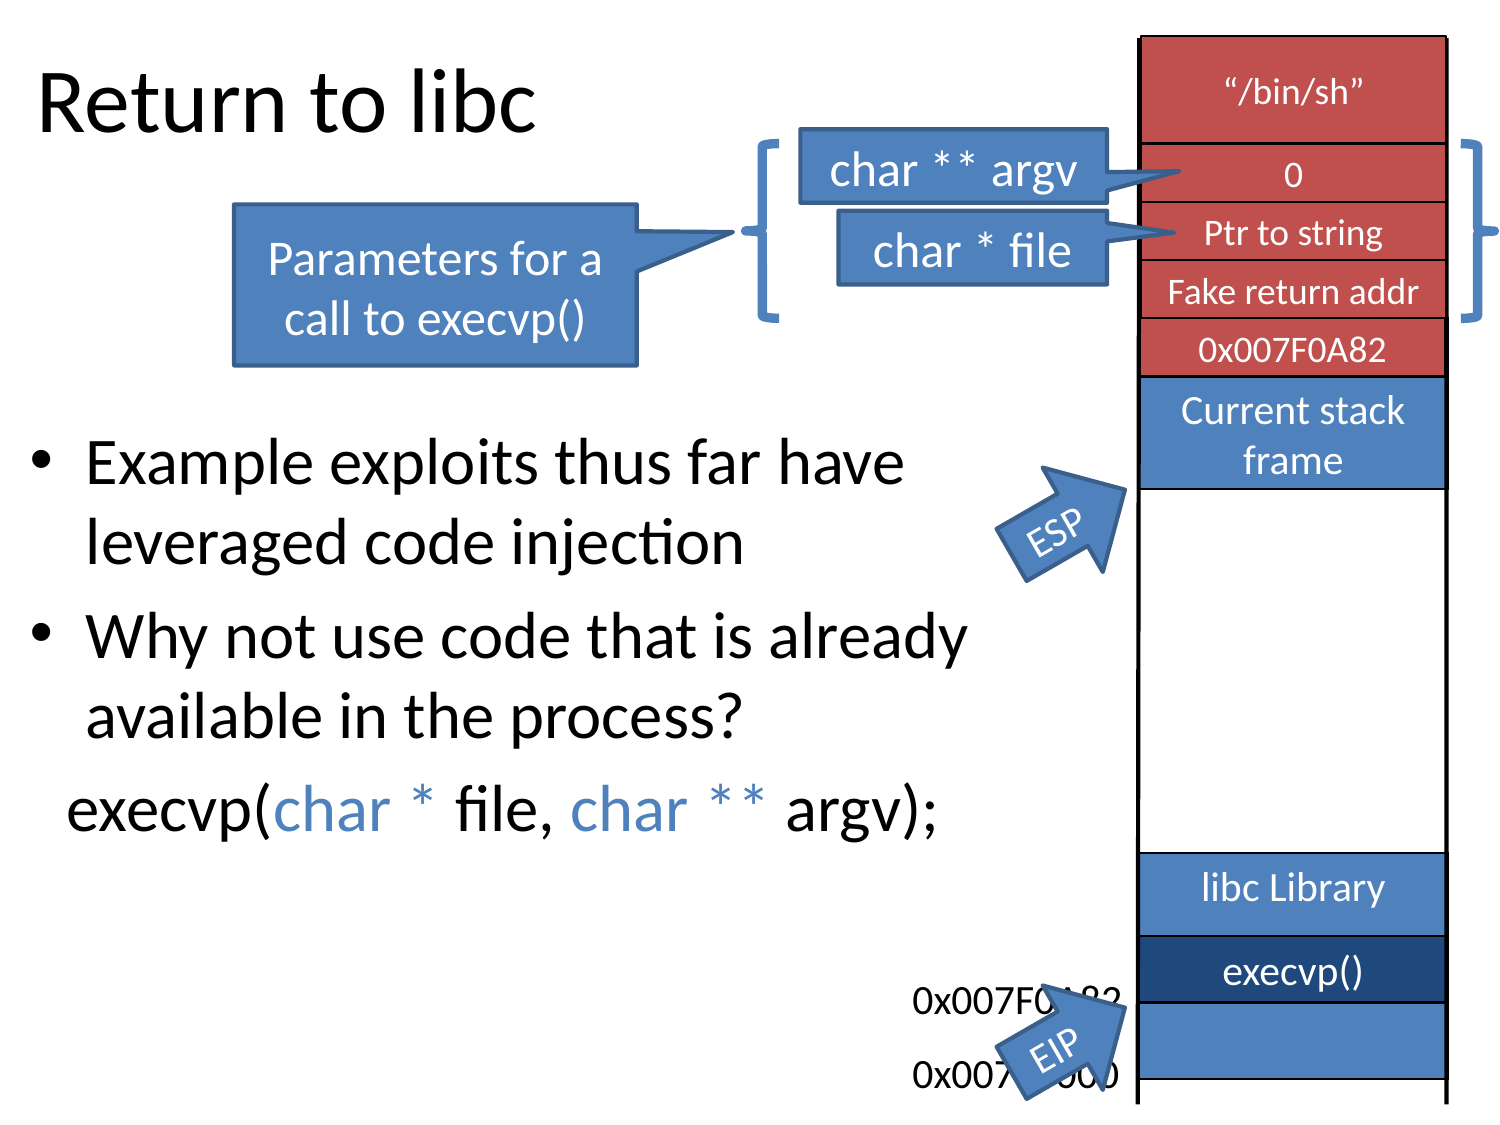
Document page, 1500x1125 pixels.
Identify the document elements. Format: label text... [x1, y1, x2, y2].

text_box execvp() [1140, 935, 1444, 1003]
text_box 0 [1141, 143, 1446, 202]
text_box “/bin/sh” [1141, 36, 1446, 143]
text_box 0x007F0A82 [1039, 990, 1050, 1011]
text_box char ** argv [800, 129, 1180, 203]
text_box Parameters for a call to execvp() [234, 204, 733, 366]
text_box Fake return addr [1141, 260, 1446, 319]
text_box 0x007F0A82 [897, 965, 1138, 1031]
text_box 0x007F0A82 [1140, 318, 1445, 377]
list Example exploits thus far have leveraged code injection Why not use code that is already available in the process? execvp(char * file, char ** argv); [14, 410, 992, 943]
text_box Current stack frame [1141, 377, 1444, 490]
text_box 0x007F0000 [1081, 1065, 1092, 1085]
text_box ESP [996, 467, 1125, 581]
text_box Ptr to string [1141, 202, 1446, 260]
text_box 0x007F0000 [897, 1039, 1135, 1104]
text_box libc Library [1141, 852, 1444, 935]
text_box char * file [838, 210, 1175, 285]
text_box libc Library [1140, 1003, 1444, 1079]
text_box EIP [996, 985, 1125, 1099]
title Return to libc [11, 2, 565, 190]
